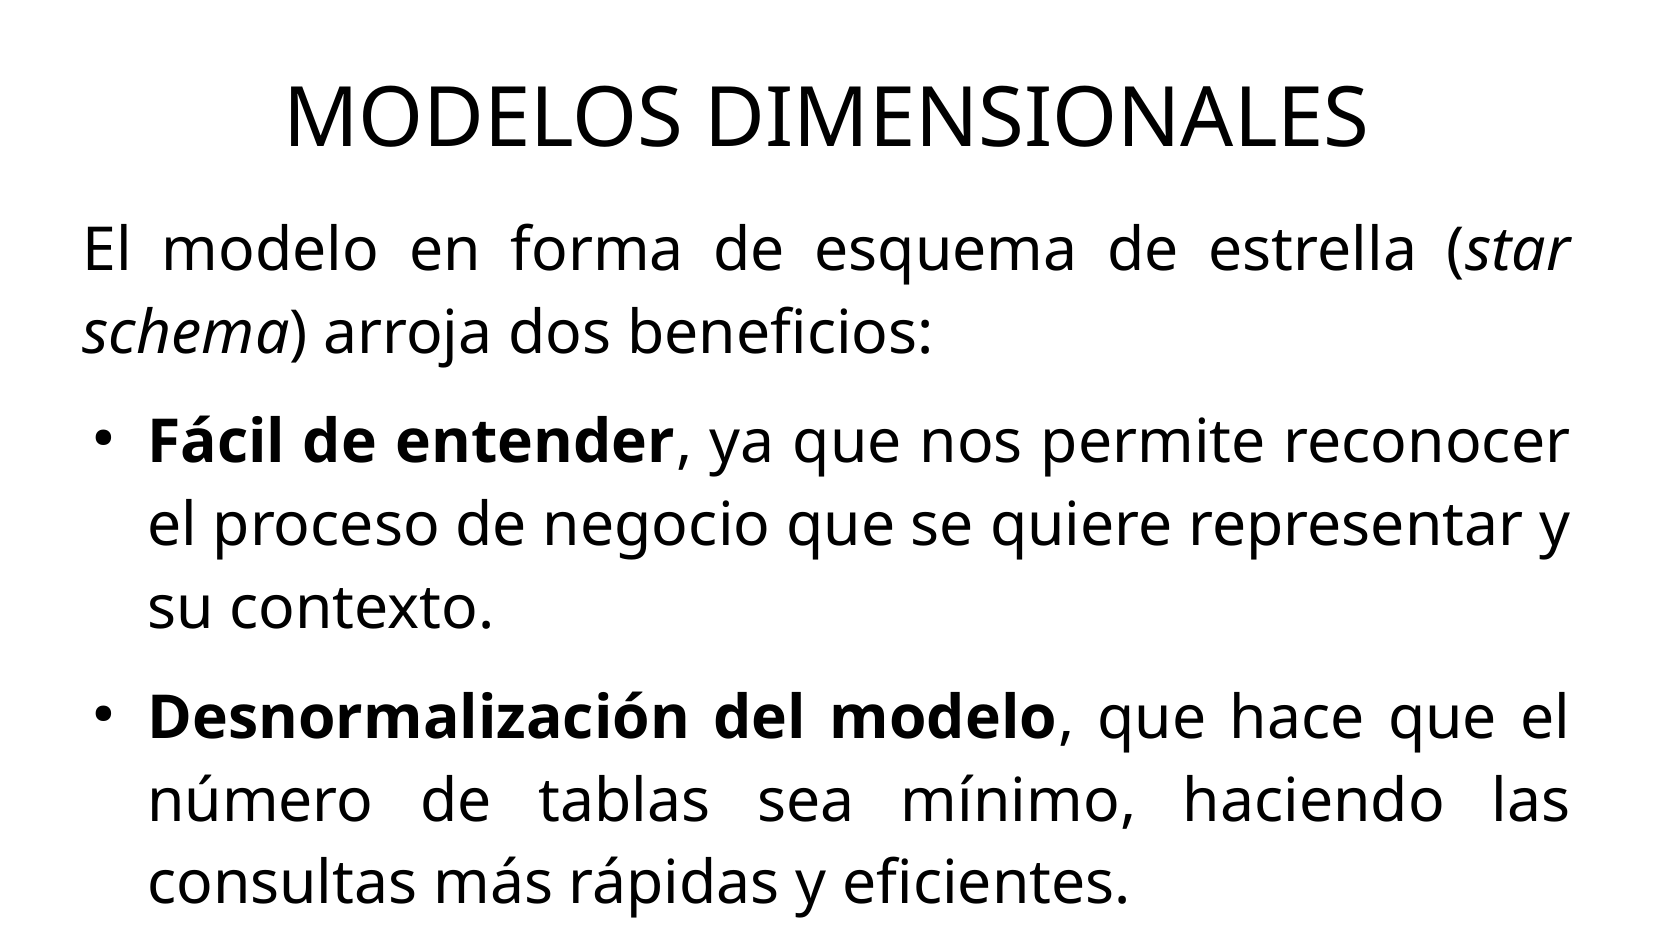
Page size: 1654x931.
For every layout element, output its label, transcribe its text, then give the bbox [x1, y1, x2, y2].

list El modelo en forma de esquema de estrella (star schema) arroja dos beneficios: Fácil de entender, ya que nos permite reconocer el proceso de negocio que se quiere representar y su contexto. Desnormalización del modelo, que hace que el número de tablas sea mínimo, haciendo las consultas más rápidas y eficientes. [82, 199, 1571, 928]
title MODELOS DIMENSIONALES [82, 37, 1571, 193]
